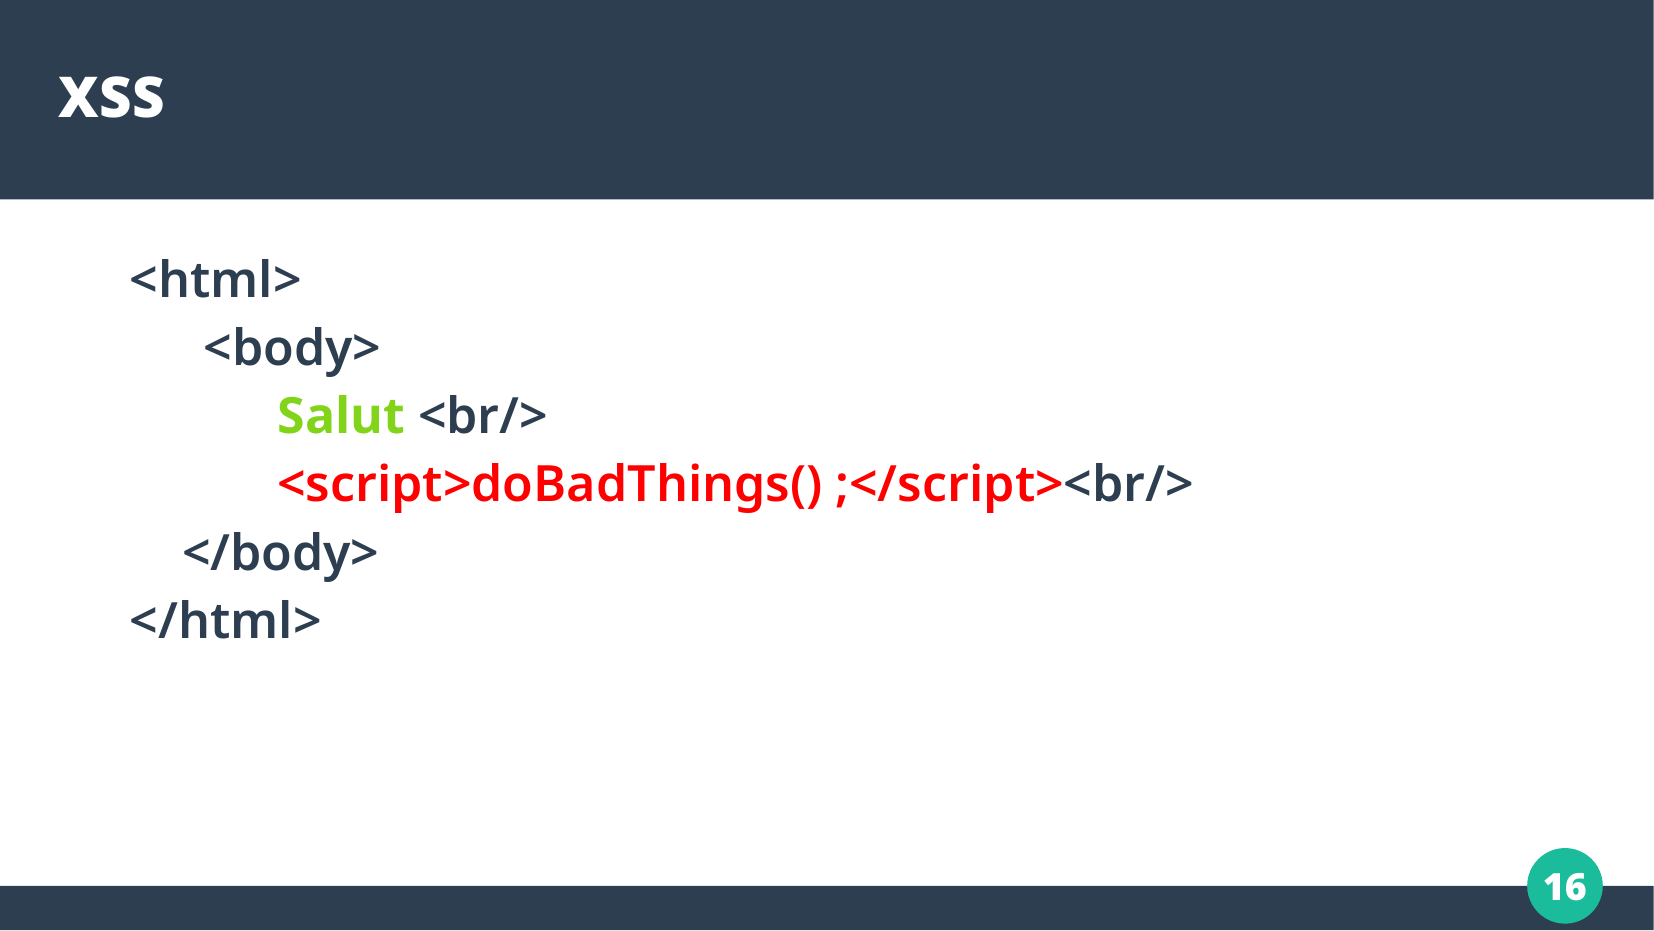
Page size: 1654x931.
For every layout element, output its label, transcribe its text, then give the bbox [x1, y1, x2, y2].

list <html> <body> Salut <br/> <script>doBadThings() ;</script><br/> </body> </html> [59, 243, 1595, 864]
title XSS [59, 37, 1595, 155]
